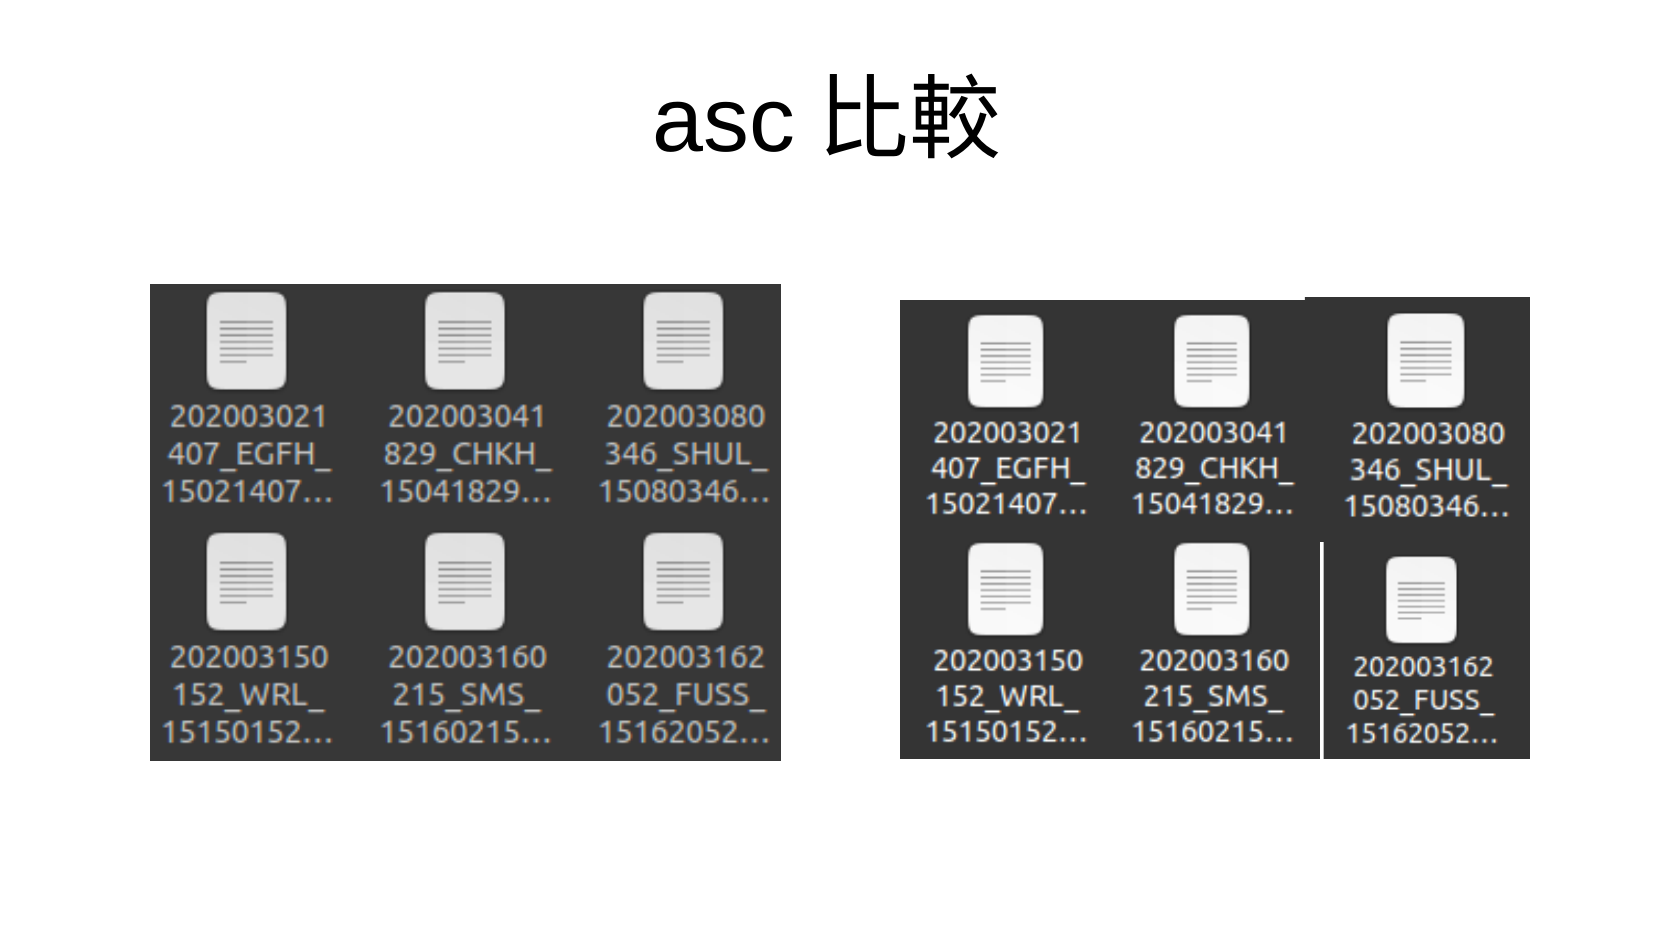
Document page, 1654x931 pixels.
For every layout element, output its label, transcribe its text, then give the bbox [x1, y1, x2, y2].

picture [150, 284, 781, 761]
picture [900, 292, 1531, 759]
title asc比較 [82, 37, 1571, 193]
